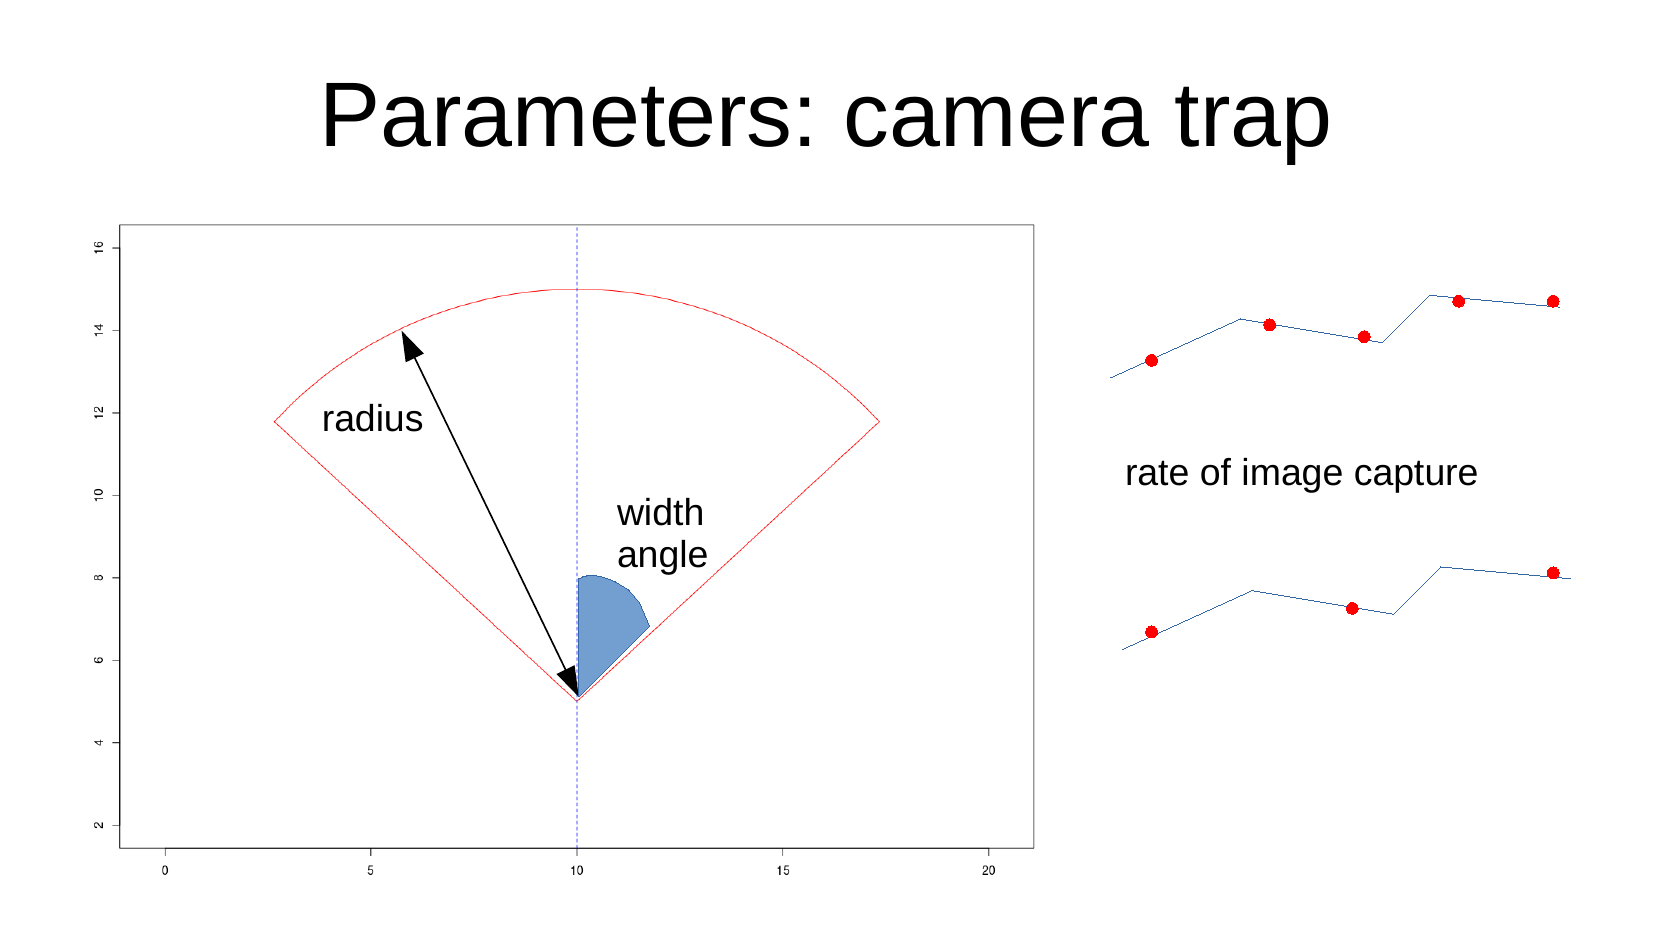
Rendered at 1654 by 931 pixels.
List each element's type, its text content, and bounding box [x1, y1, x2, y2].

title Parameters: camera trap [82, 37, 1571, 193]
text_box rate of image capture [1110, 444, 1548, 544]
text_box [1346, 602, 1359, 615]
text_box width angle [602, 484, 745, 584]
text_box [1263, 318, 1276, 331]
text_box [1145, 354, 1158, 367]
text_box [578, 575, 650, 697]
text_box radius [307, 389, 508, 447]
text_box [1145, 625, 1158, 638]
text_box [1547, 566, 1560, 579]
picture [60, 165, 1064, 922]
text_box [1358, 330, 1371, 343]
text_box [1547, 295, 1560, 308]
text_box [1452, 295, 1465, 308]
